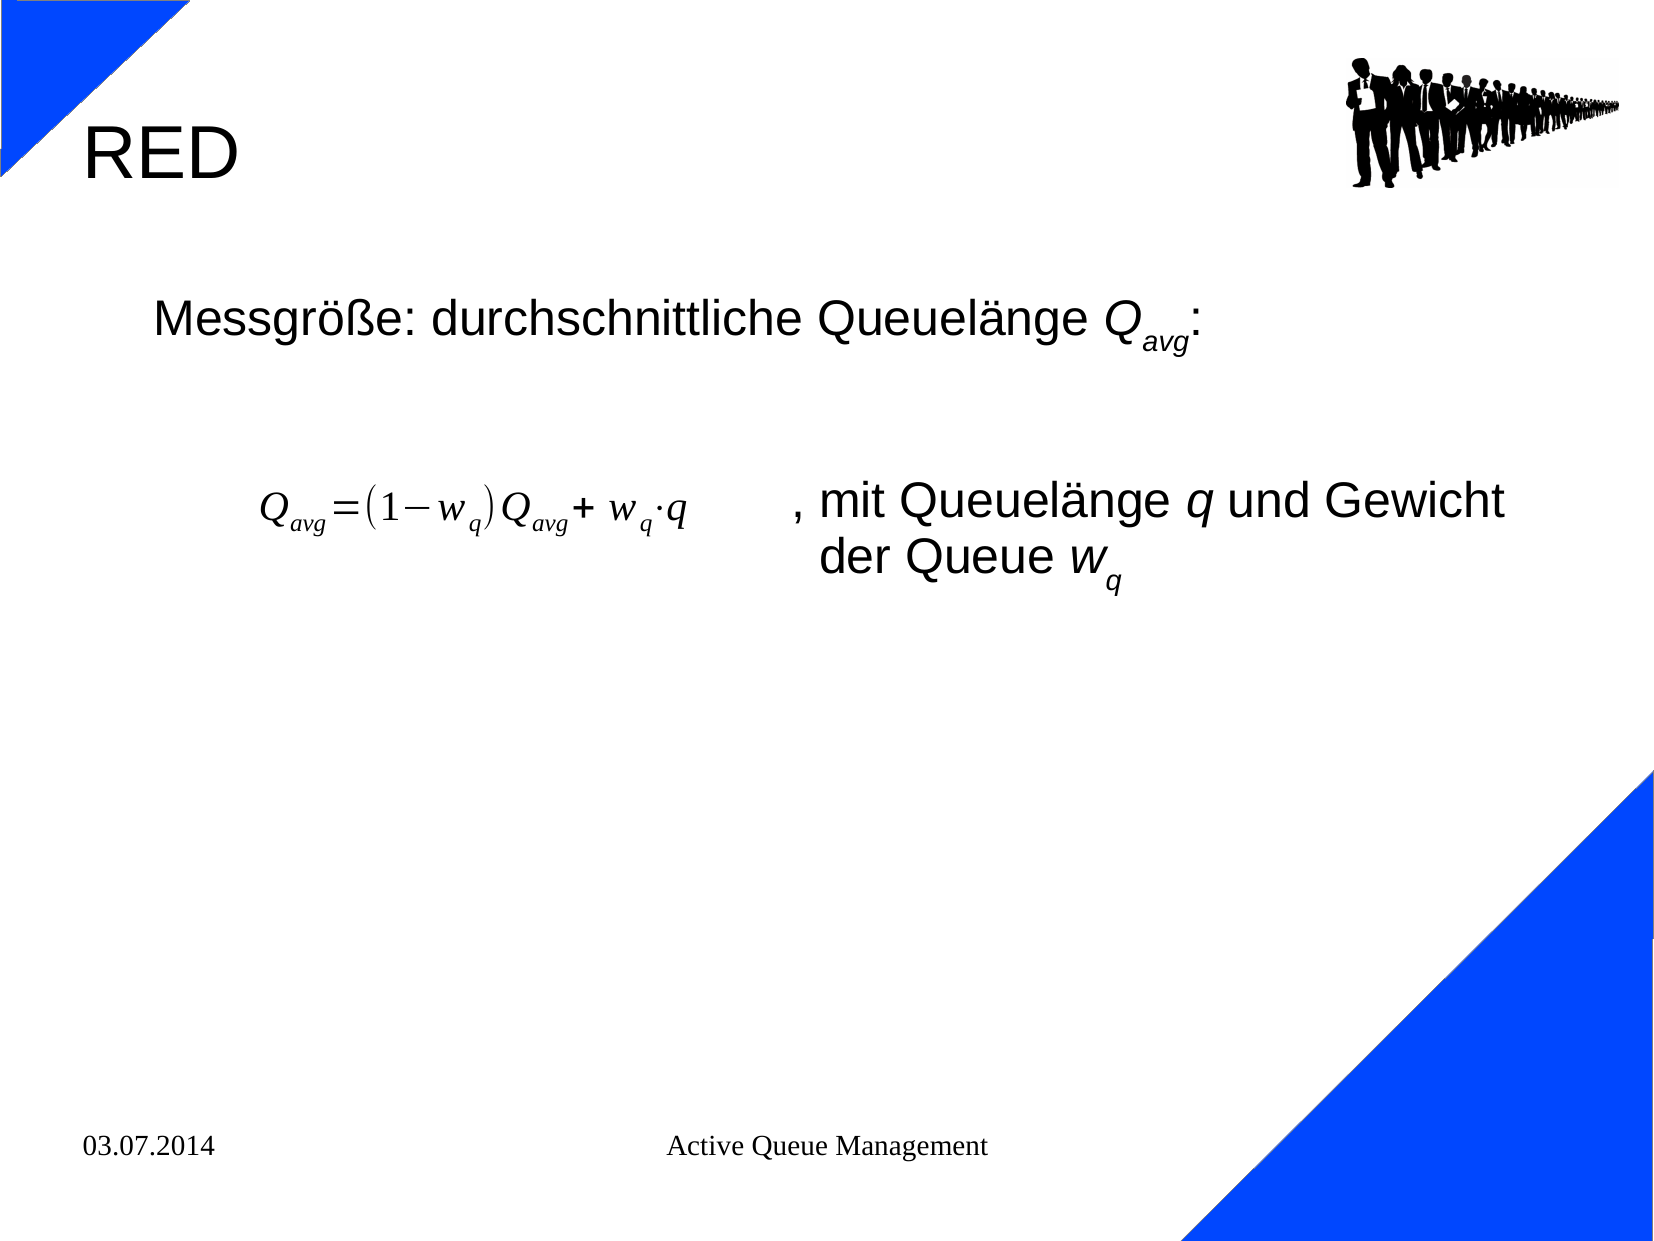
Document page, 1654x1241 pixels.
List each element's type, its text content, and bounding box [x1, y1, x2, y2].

title RED [82, 49, 1571, 257]
list Messgröße: durchschnittliche Queuelänge Qavg: , mit Queuelänge q und Gewicht der Queue wq [82, 290, 1571, 1109]
text_box [1180, 770, 1654, 1241]
picture [1346, 58, 1619, 188]
chart [248, 484, 699, 538]
text_box [0, 0, 190, 177]
